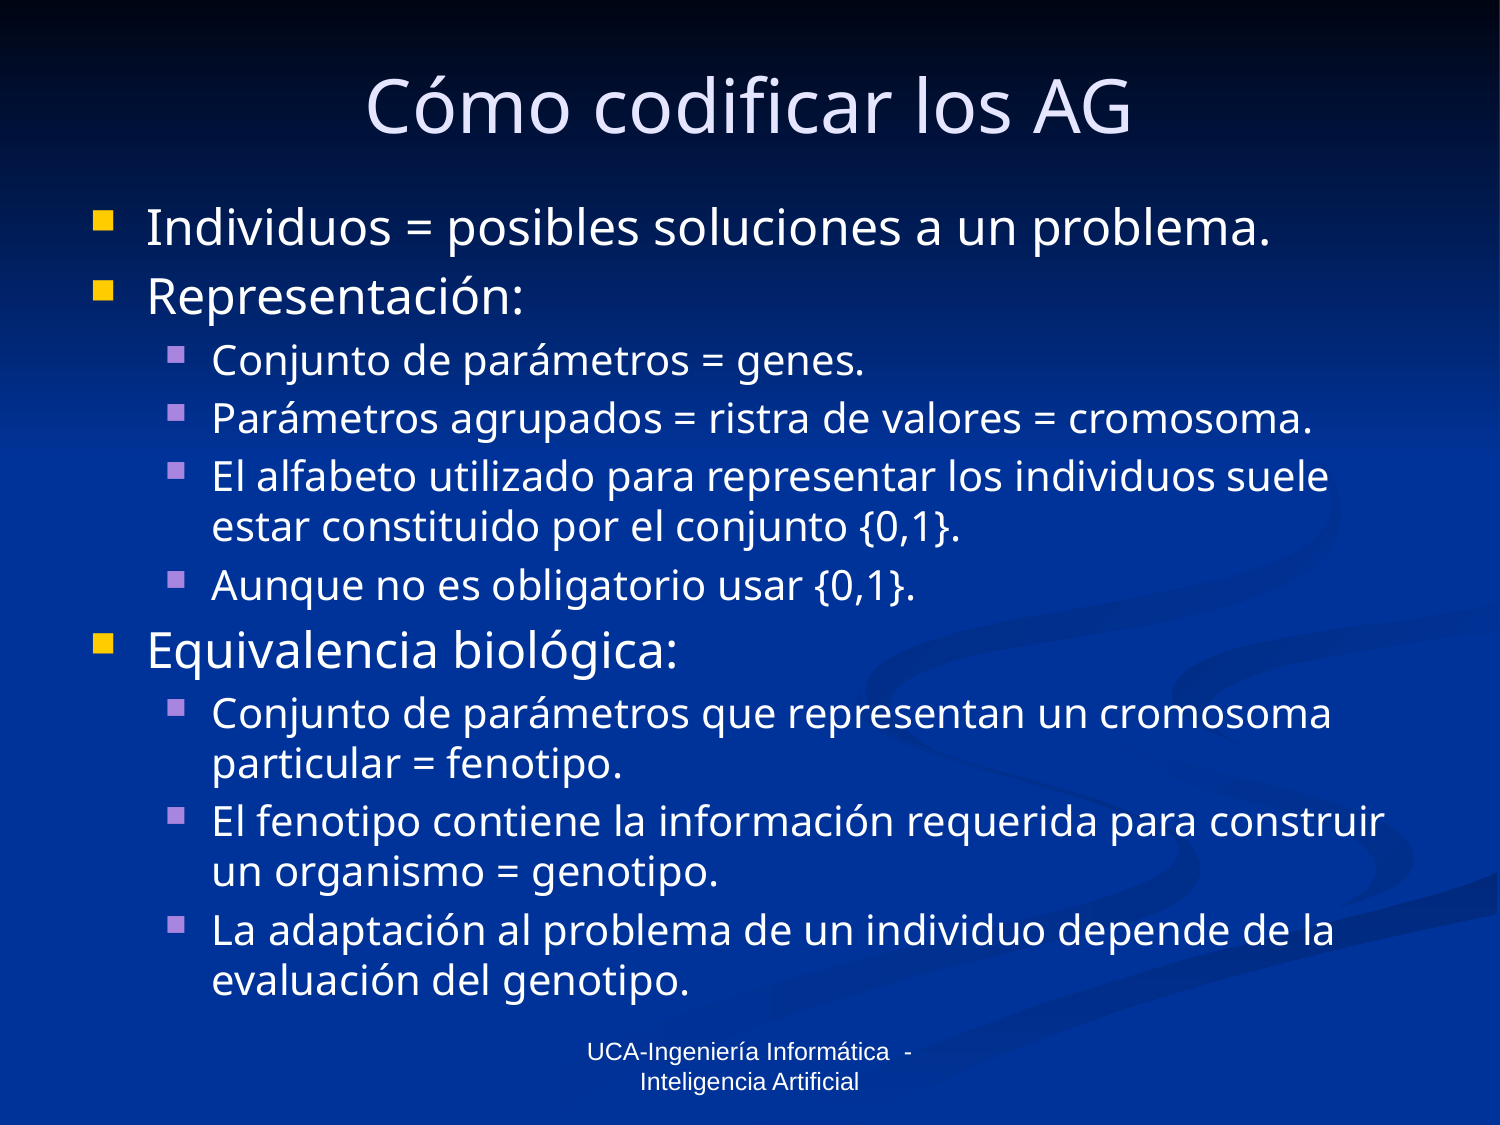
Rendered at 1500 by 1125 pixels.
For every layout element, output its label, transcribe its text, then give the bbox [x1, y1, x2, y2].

title Cómo codificar los AG [75, 45, 1425, 163]
footer UCA-Ingeniería Informática - Inteligencia Artificial [512, 1025, 988, 1104]
list Individuos = posibles soluciones a un problema. Representación: Conjunto de parámetros = genes. Parámetros agrupados = ristra de valores = cromosoma. El alfabeto utilizado para representar los individuos suele estar constituido por el conjunto {0,1}. Aunque no es obligatorio usar {0,1}. Equivalencia biológica: Conjunto de parámetros que representan un cromosoma particular = fenotipo. El fenotipo contiene la información requerida para construir un organismo = genotipo. La adaptación al problema de un individuo depende de la evaluación del genotipo. [75, 187, 1425, 1005]
